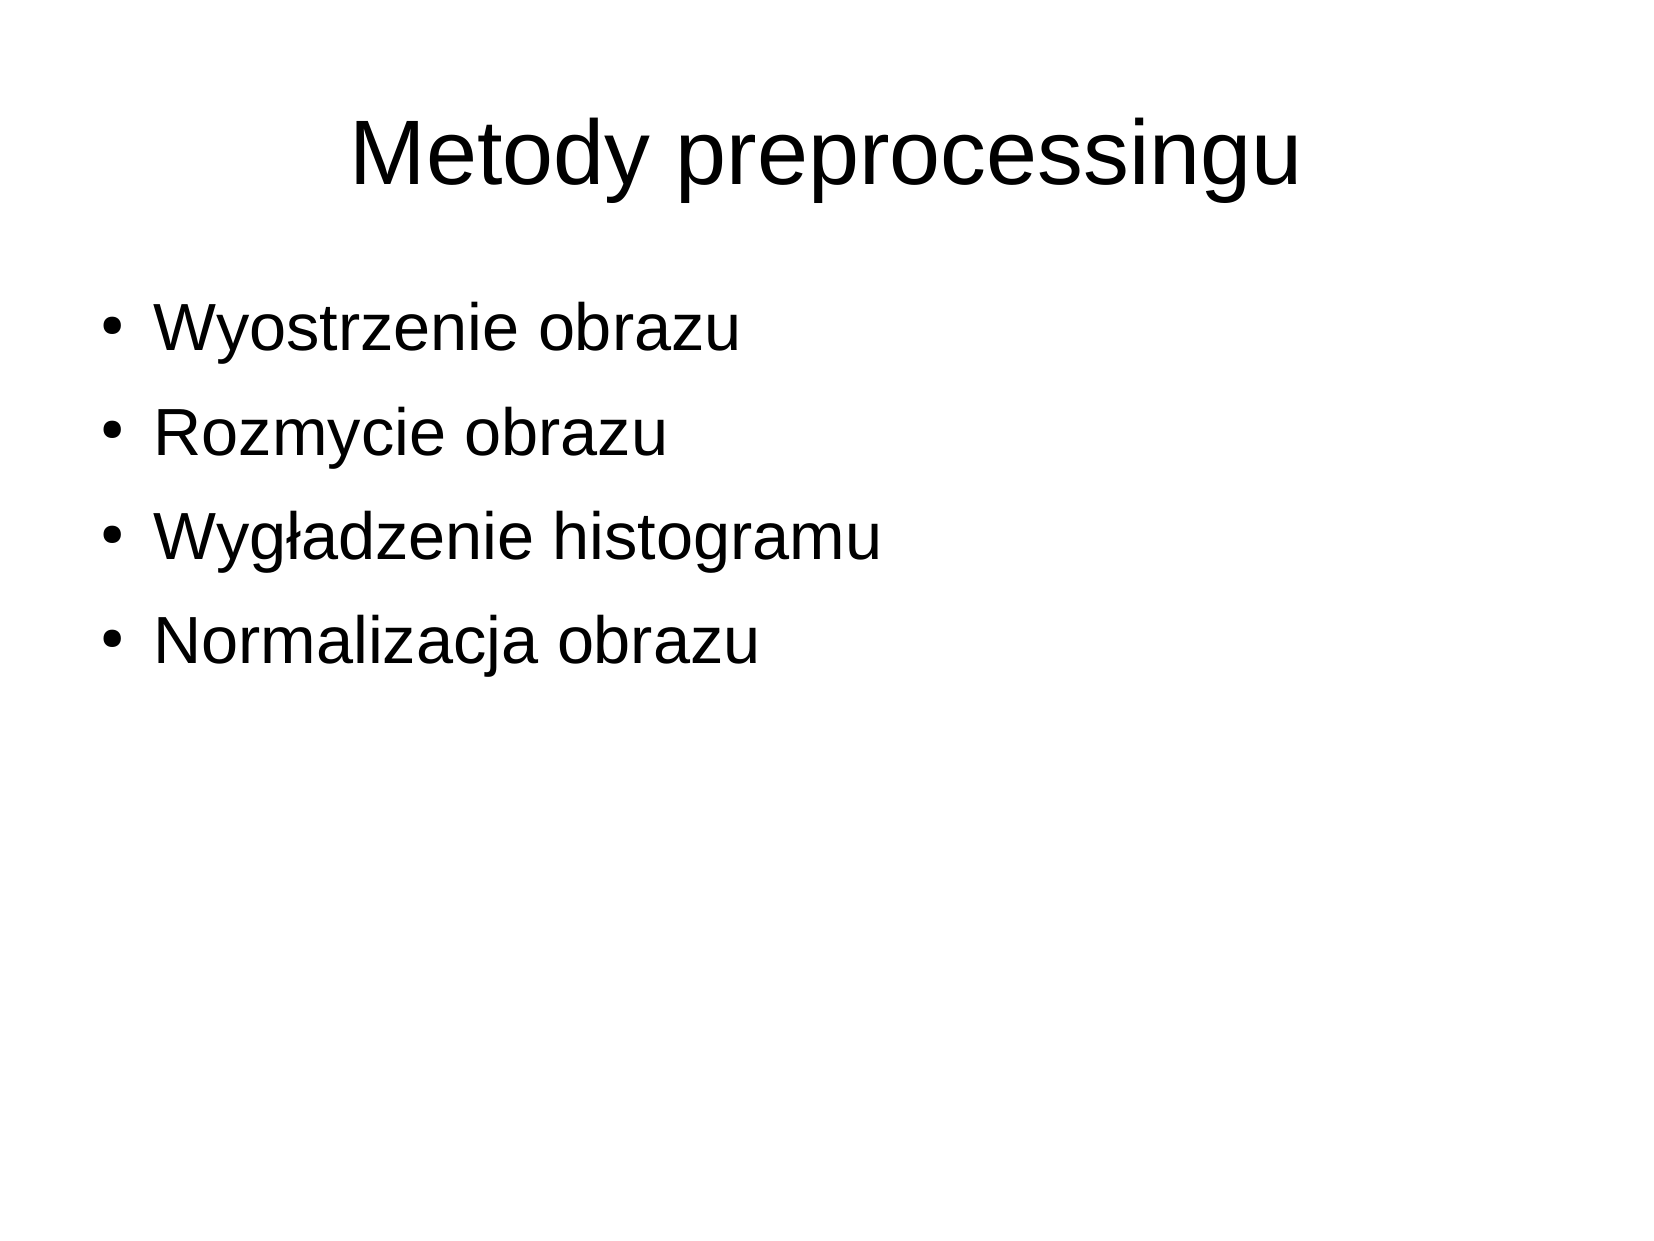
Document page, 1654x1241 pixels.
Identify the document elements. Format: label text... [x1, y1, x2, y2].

list Wyostrzenie obrazu Rozmycie obrazu Wygładzenie histogramu Normalizacja obrazu [82, 290, 1571, 1010]
title Metody preprocessingu [82, 49, 1571, 257]
